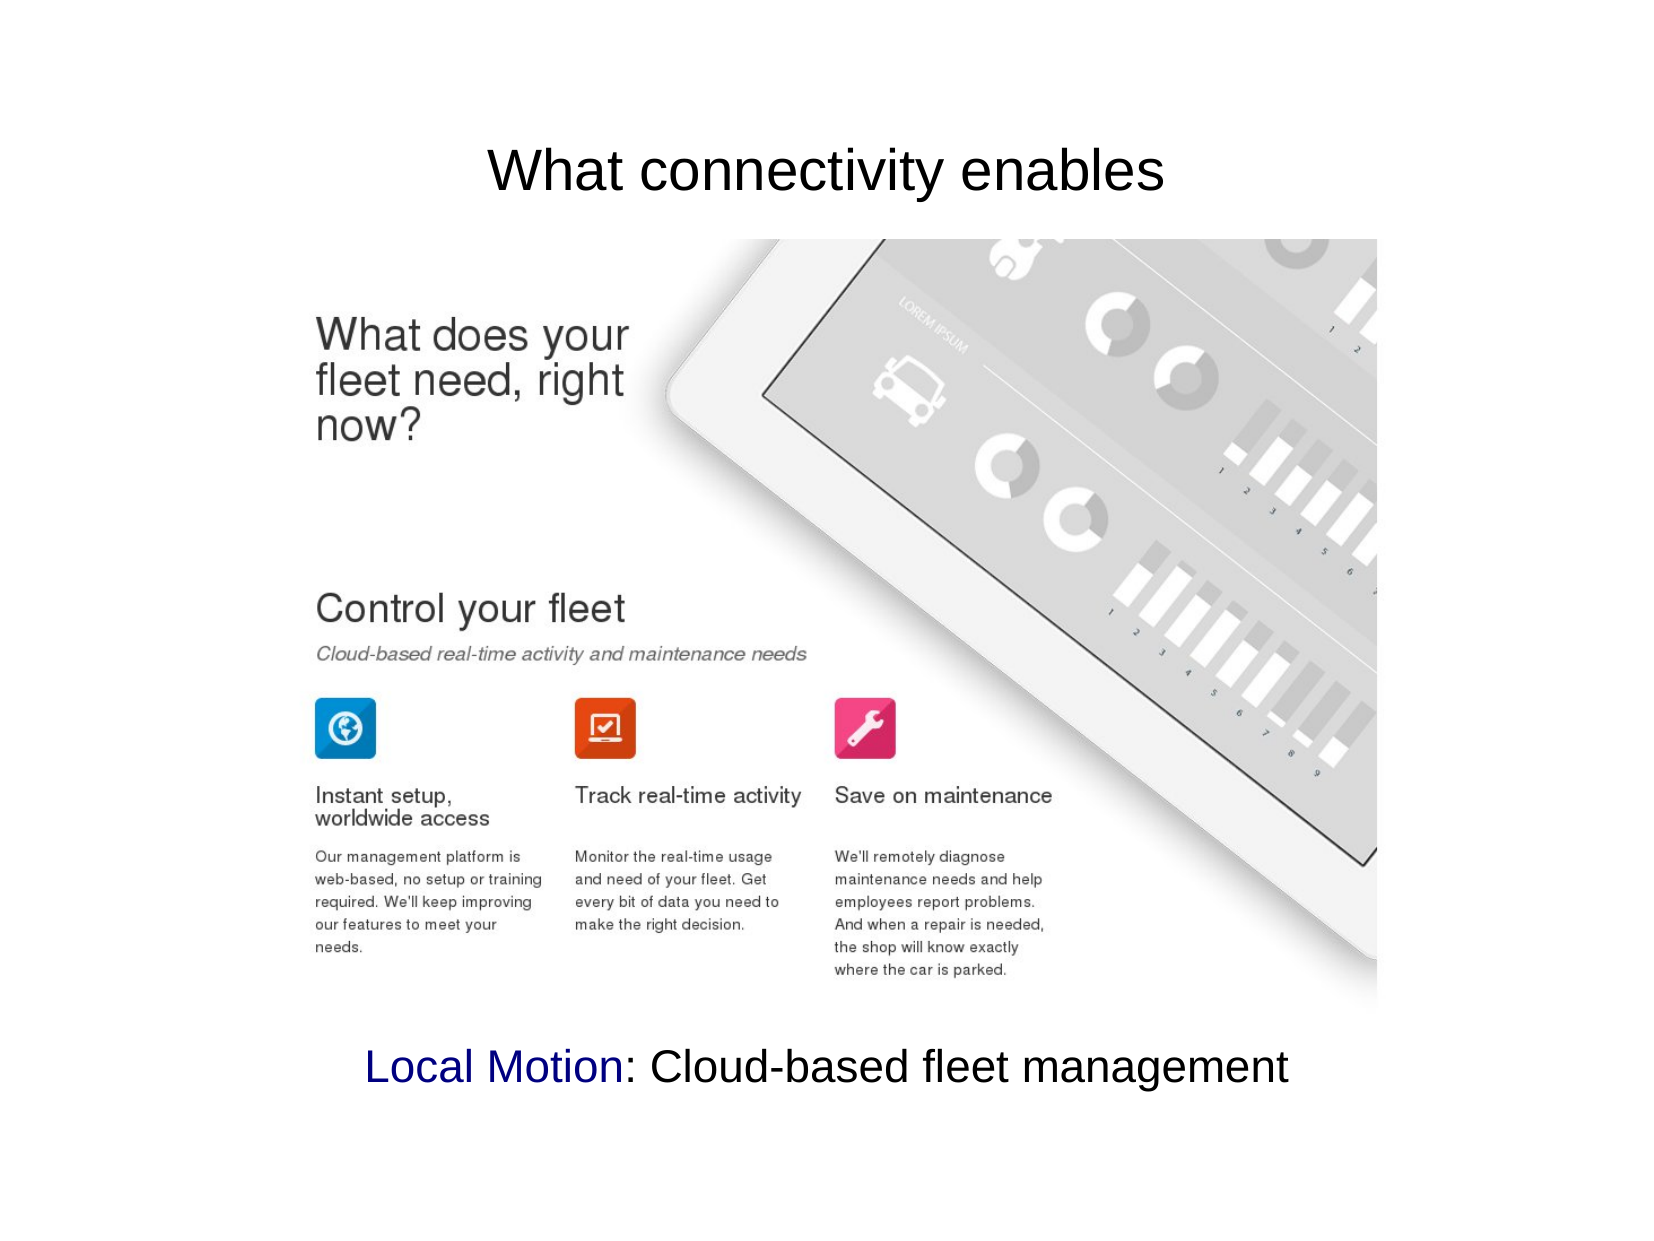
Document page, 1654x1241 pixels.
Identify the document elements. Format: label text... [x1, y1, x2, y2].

text_box What connectivity enables [472, 130, 1181, 211]
title Local Motion: Cloud-based fleet management [82, 962, 1571, 1171]
picture [210, 239, 1411, 962]
